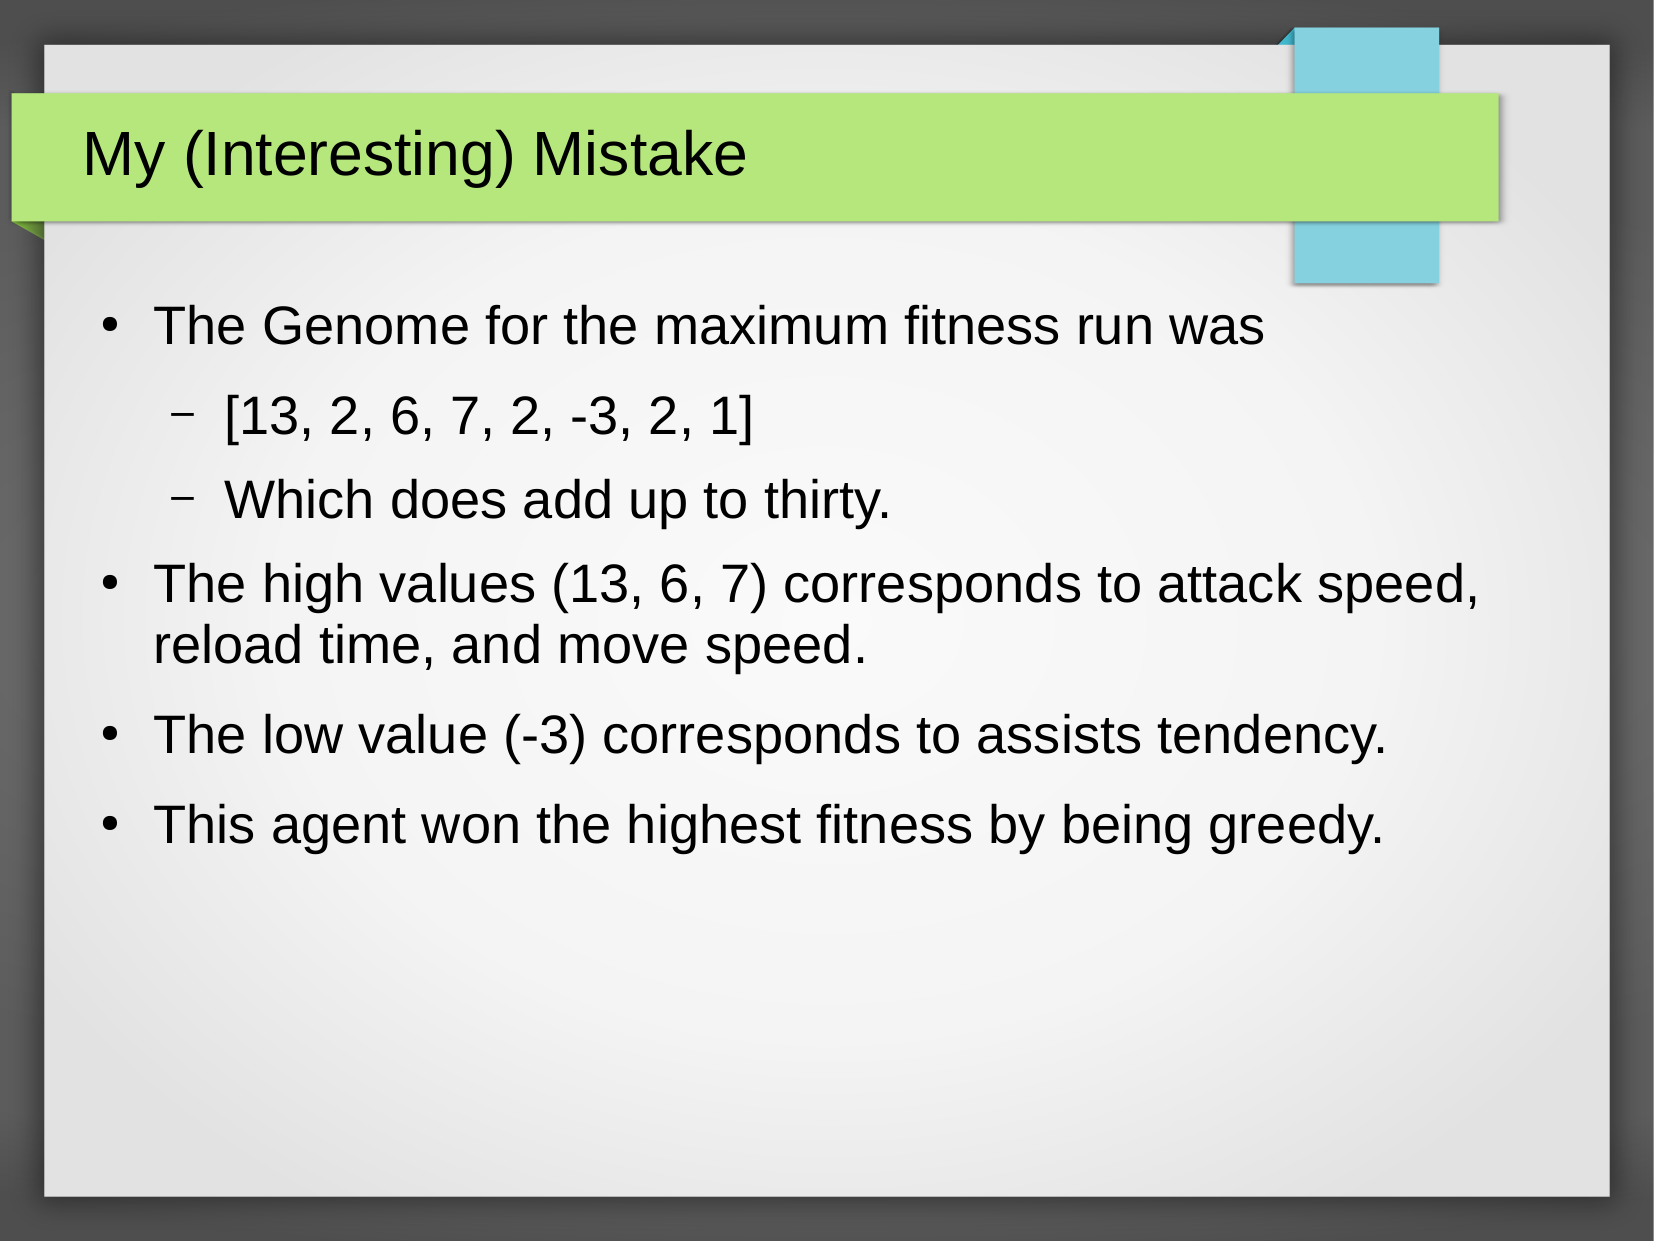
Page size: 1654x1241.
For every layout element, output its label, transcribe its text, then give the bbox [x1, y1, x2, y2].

title My (Interesting) Mistake [82, 94, 1264, 213]
list The Genome for the maximum fitness run was [13, 2, 6, 7, 2, -3, 2, 1] Which does add up to thirty. The high values (13, 6, 7) corresponds to attack speed, reload time, and move speed. The low value (-3) corresponds to assists tendency. This agent won the highest fitness by being greedy. [82, 295, 1571, 1015]
picture [0, 0, 1654, 1241]
